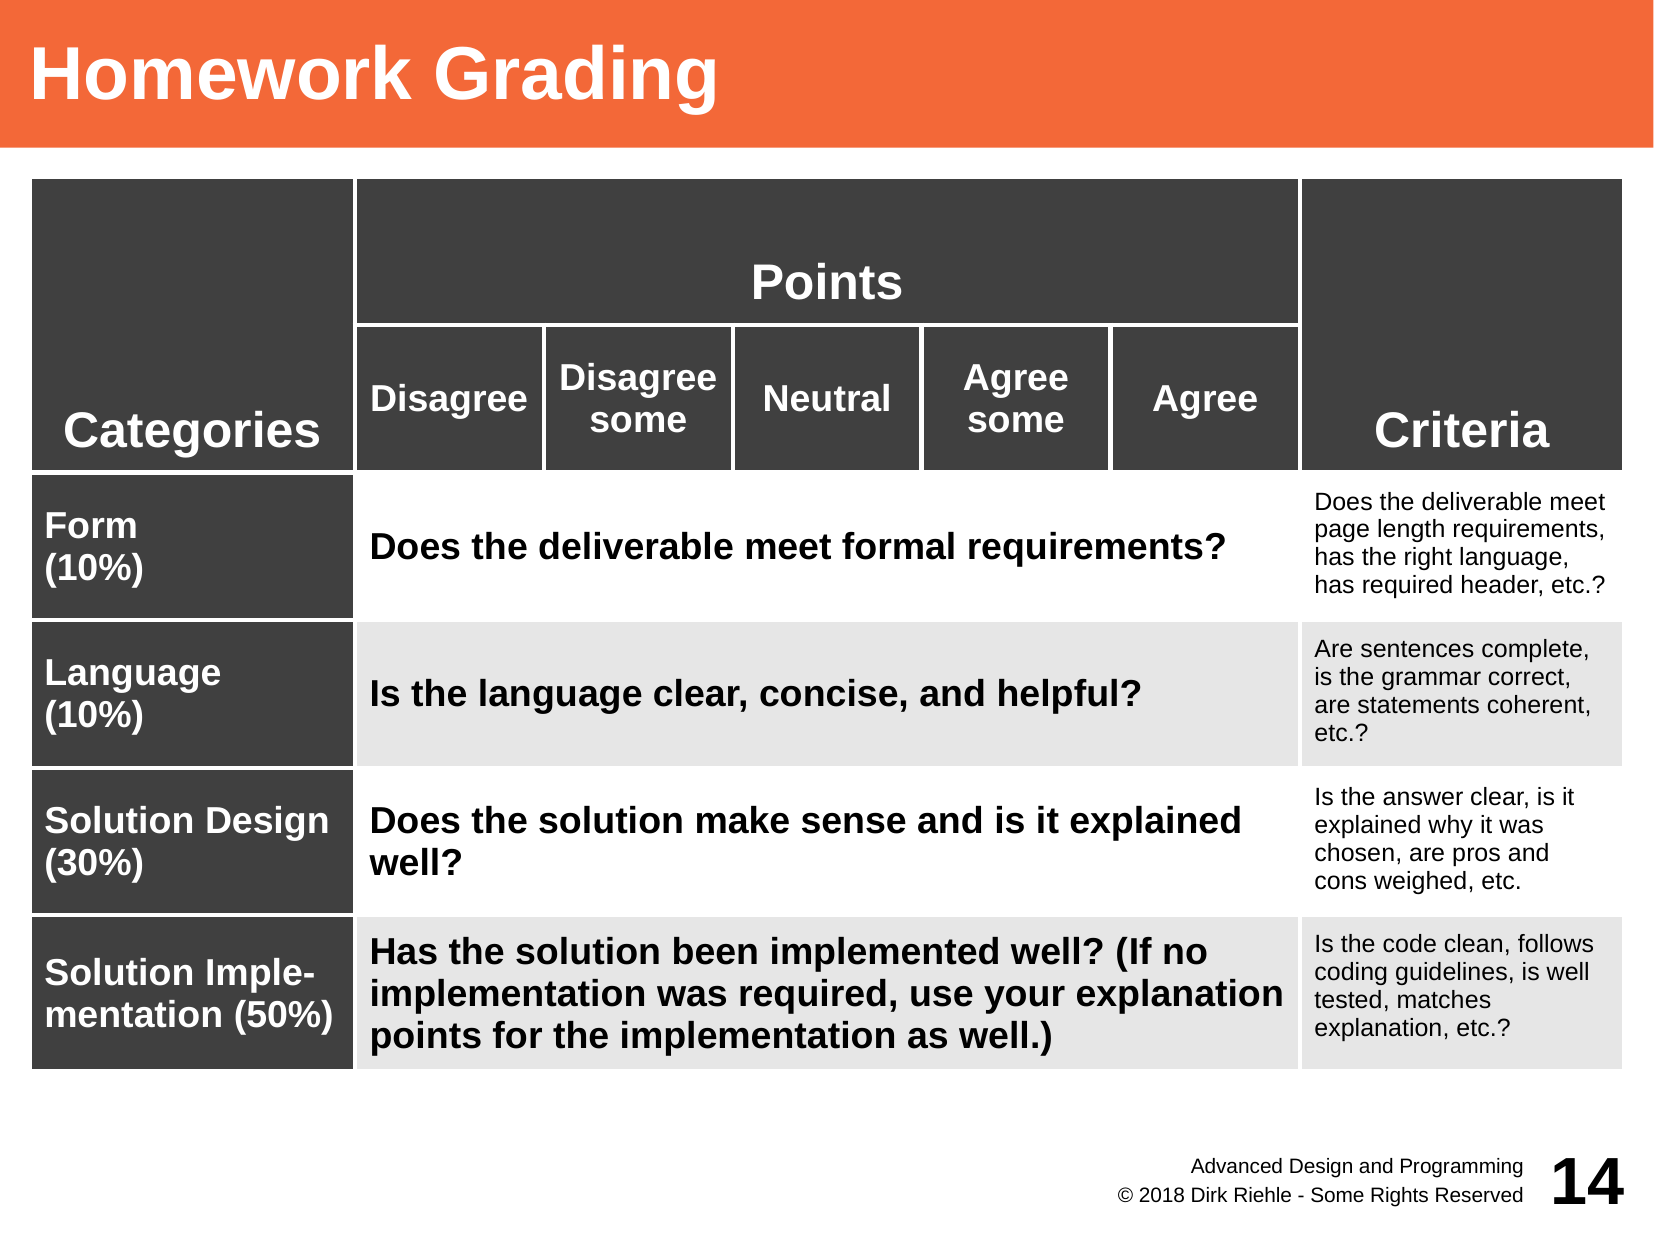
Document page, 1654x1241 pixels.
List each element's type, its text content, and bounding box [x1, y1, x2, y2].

table_cell Does the deliverable meet formal requirements? [357, 475, 1298, 618]
table_header Categories [32, 179, 353, 470]
table_cell Does the deliverable meet page length requirements, has the right language, has required header, etc.? [1302, 475, 1622, 618]
table_cell Neutral [735, 327, 919, 470]
table_header Criteria [1302, 179, 1622, 470]
table_cell Disagree some [546, 327, 731, 470]
table_cell Form (10%) [32, 475, 353, 618]
table_cell Agree [1113, 327, 1298, 470]
table_cell Is the code clean, follows coding guidelines, is well tested, matches explanation, etc.? [1302, 917, 1622, 1069]
table_cell Is the language clear, concise, and helpful? [357, 622, 1298, 766]
table_header Points [357, 179, 1298, 323]
table_cell Agree some [924, 327, 1108, 470]
table_cell Language (10%) [32, 622, 353, 766]
table_cell Has the solution been implemented well? (If no implementation was required, use your explanation points for the implementation as well.) [357, 917, 1298, 1069]
table_cell Solution Imple-mentation (50%) [32, 917, 353, 1069]
table_cell Disagree [357, 327, 542, 470]
table_cell Is the answer clear, is it explained why it was chosen, are pros and cons weighed, etc. [1302, 770, 1622, 913]
table_cell Does the solution make sense and is it explained well? [357, 770, 1298, 913]
title Homework Grading [0, 0, 1654, 148]
table_cell Are sentences complete, is the grammar correct, are statements coherent, etc.? [1302, 622, 1622, 766]
table_cell Solution Design (30%) [32, 770, 353, 913]
